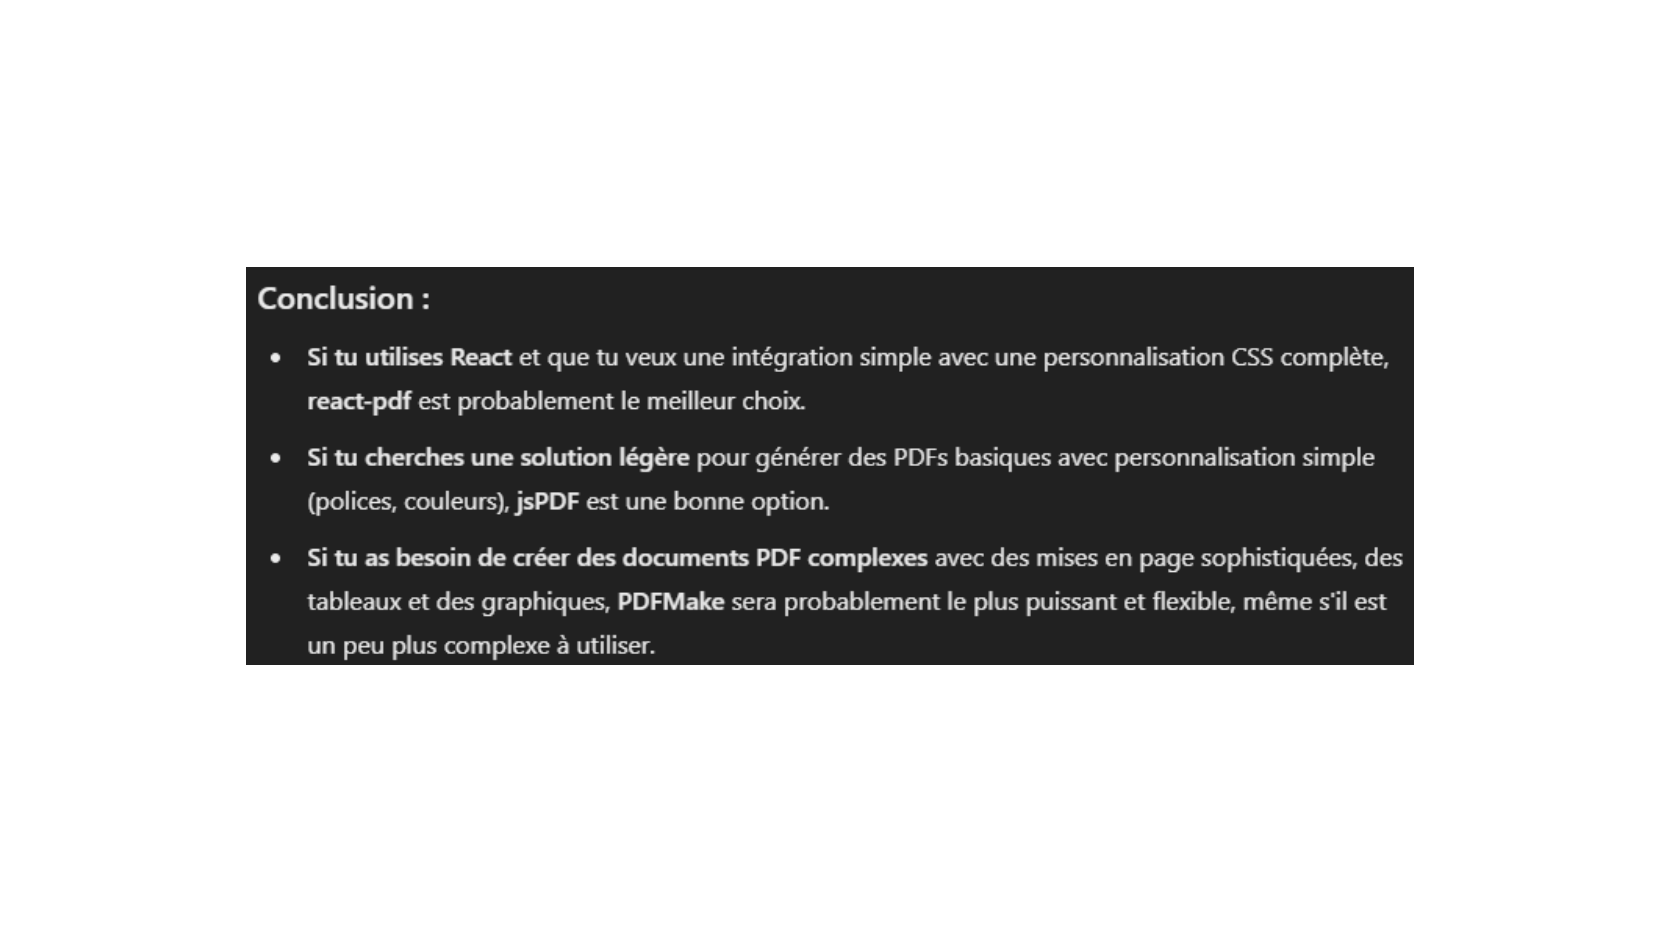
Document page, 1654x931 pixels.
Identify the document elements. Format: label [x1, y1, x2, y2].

picture [246, 267, 1414, 665]
